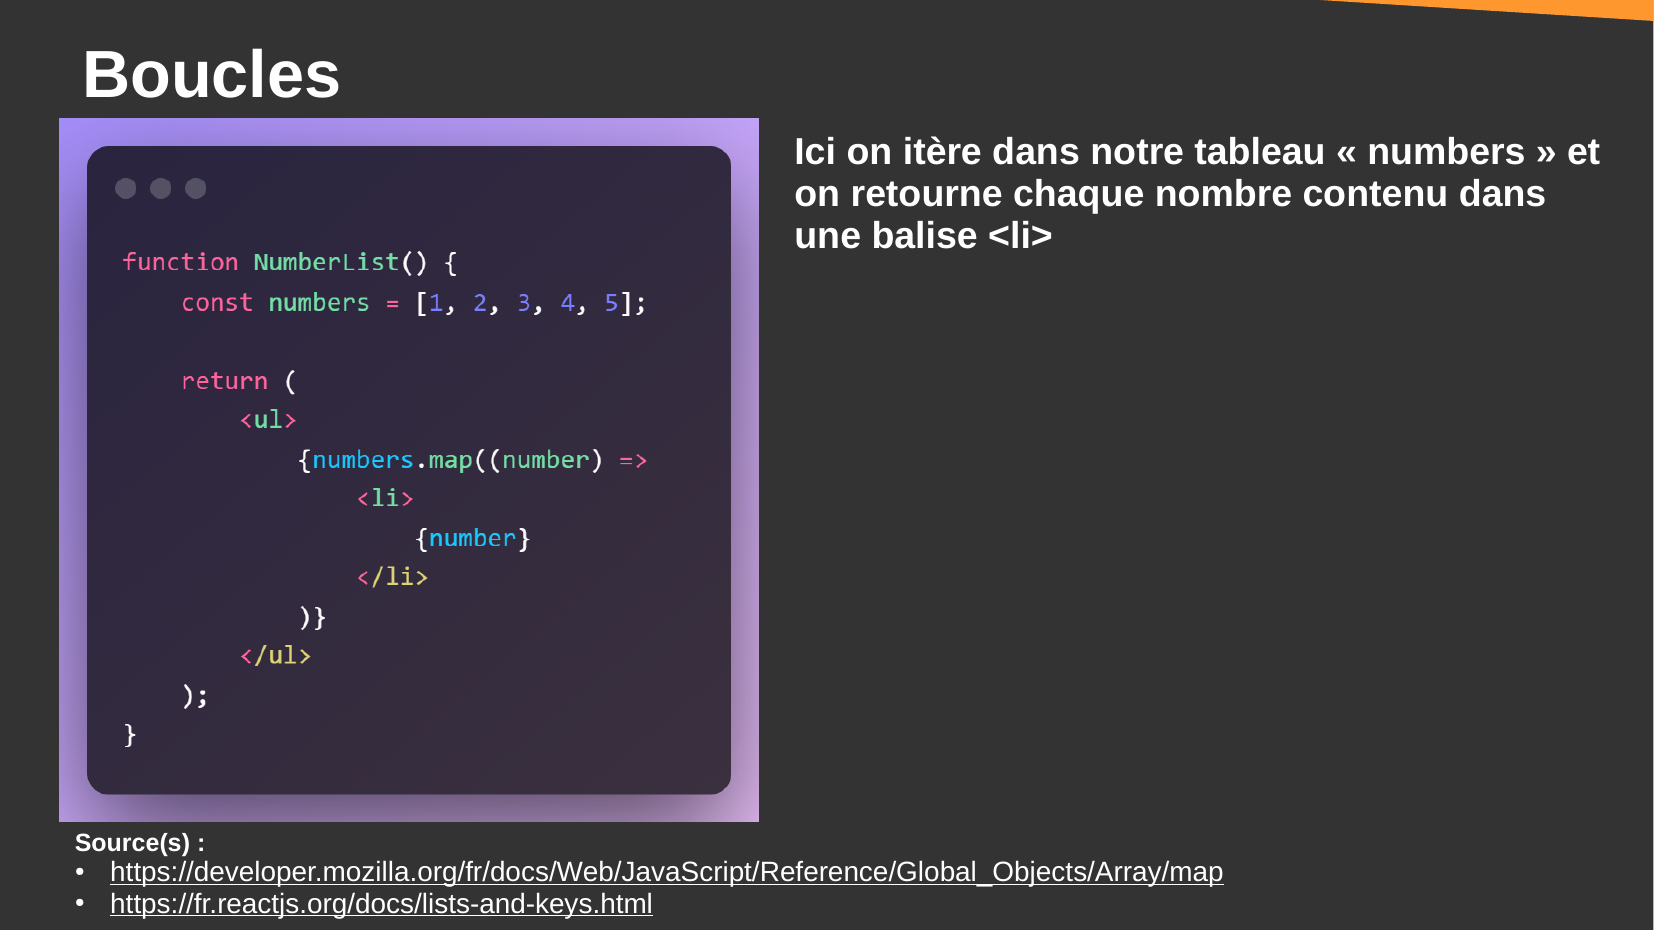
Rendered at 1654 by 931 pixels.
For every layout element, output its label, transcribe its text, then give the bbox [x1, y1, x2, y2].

text_box Ici on itère dans notre tableau « numbers » et on retourne chaque nombre contenu dans une balise <li> [779, 123, 1630, 650]
picture [59, 118, 759, 822]
text_box [1320, 0, 1654, 21]
text_box Source(s) : https://developer.mozilla.org/fr/docs/Web/JavaScript/Reference/Global_Objects/Array/map https://fr.reactjs.org/docs/lists-and-keys.html [59, 821, 1546, 927]
title Boucles [82, 37, 1571, 114]
